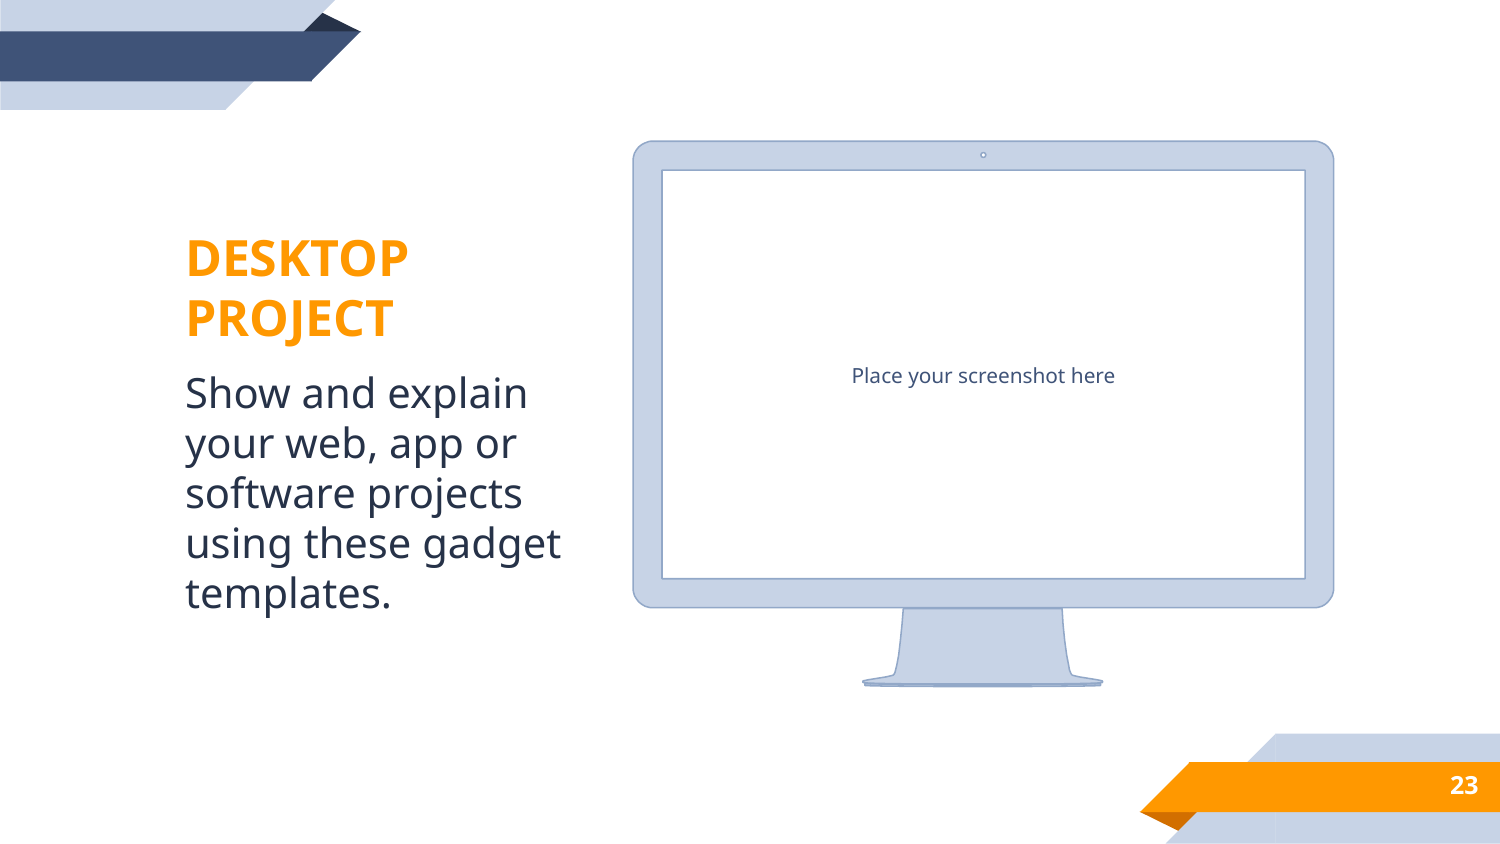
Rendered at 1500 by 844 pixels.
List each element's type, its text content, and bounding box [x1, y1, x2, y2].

list DESKTOP PROJECT Show and explain your web, app or software projects using these gadget templates. [170, 200, 632, 644]
text_box [633, 141, 1334, 687]
slide_number <número> [1249, 760, 1494, 813]
text_box Place your screenshot here [662, 170, 1305, 580]
